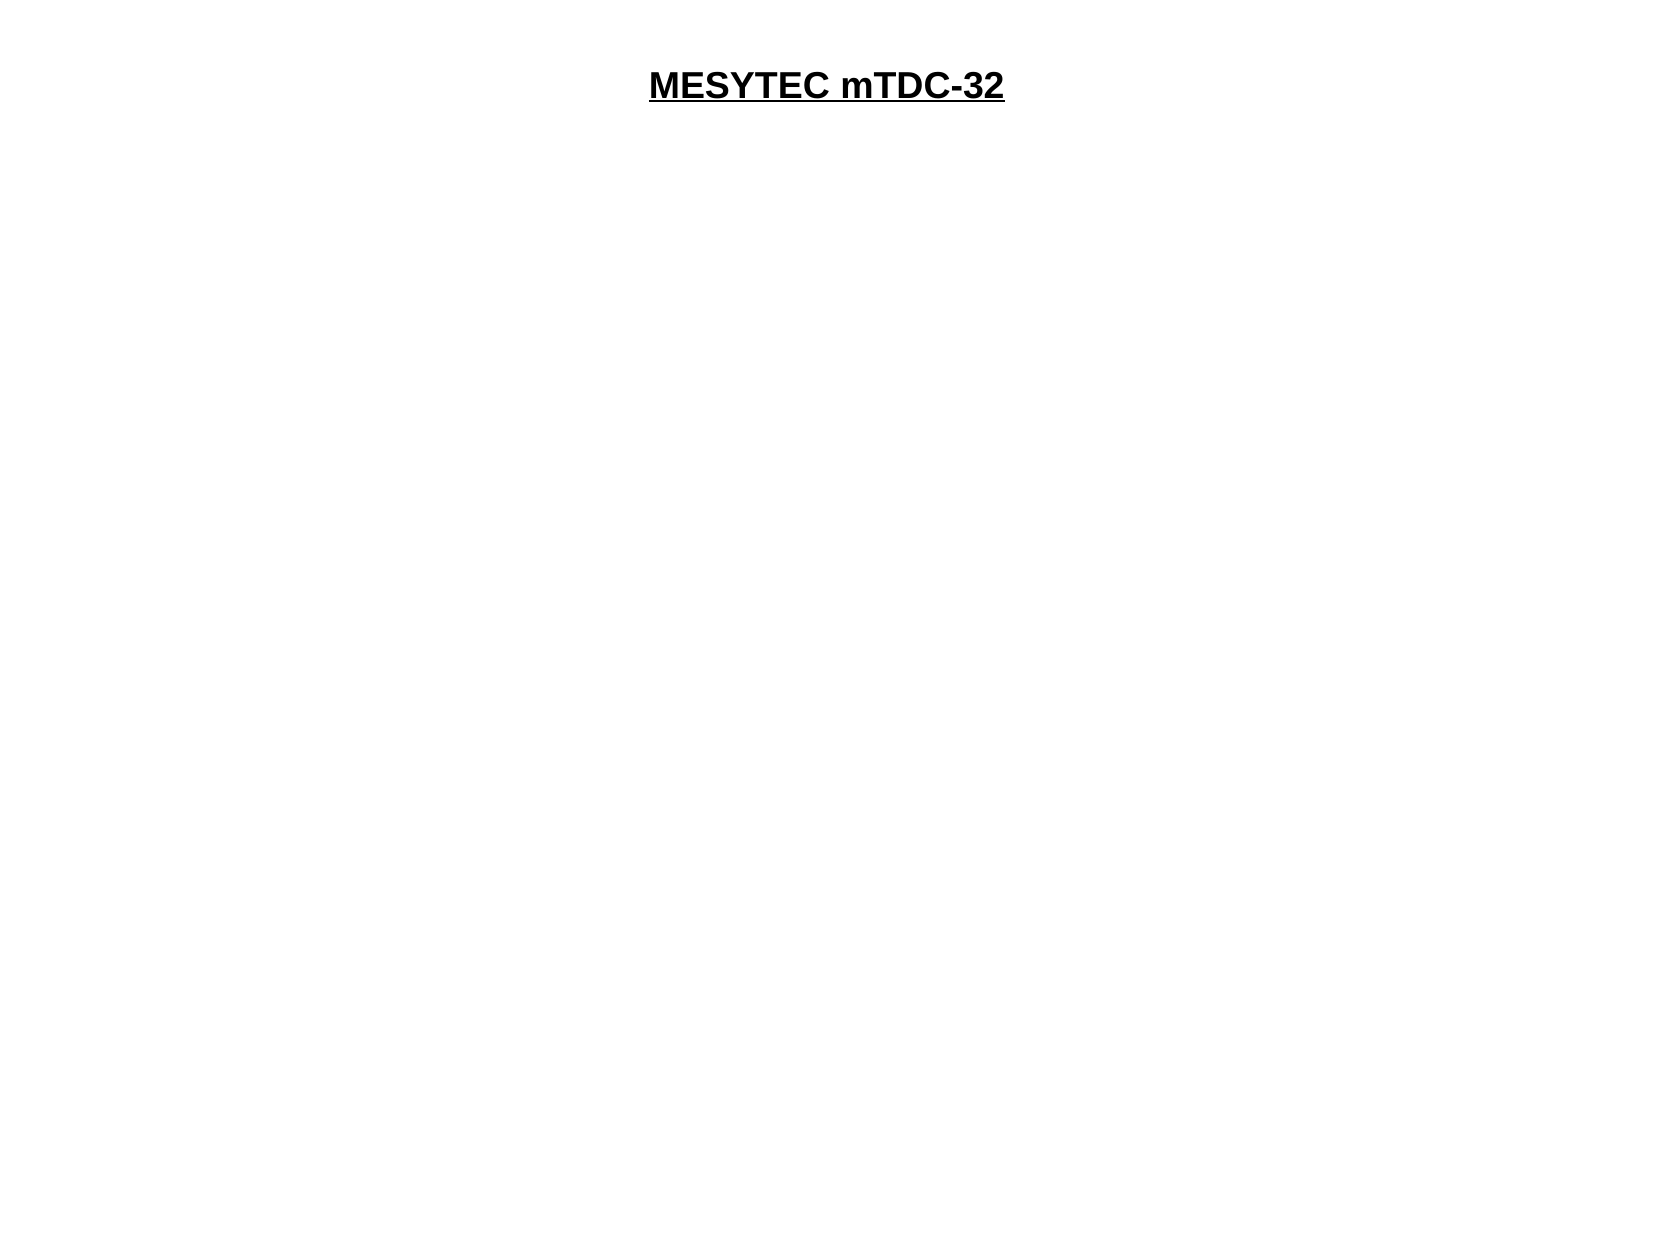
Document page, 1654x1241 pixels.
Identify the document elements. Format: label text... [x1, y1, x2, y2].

text_box MESYTEC mTDC-32 [0, 15, 1654, 76]
